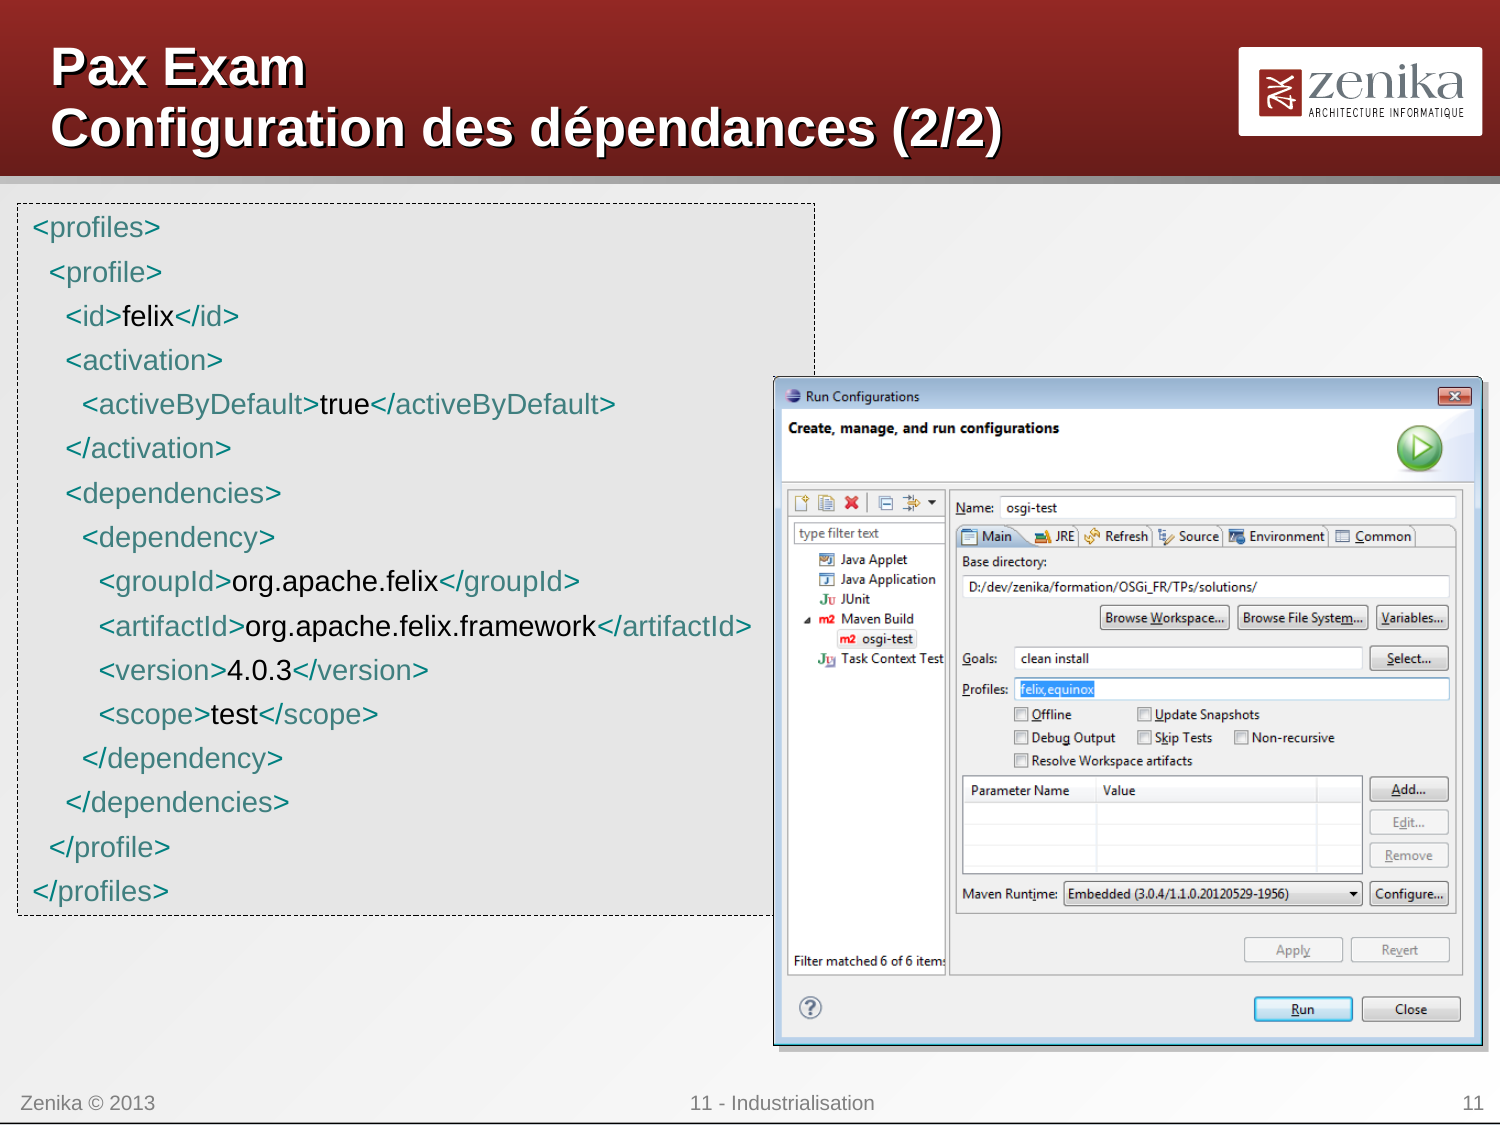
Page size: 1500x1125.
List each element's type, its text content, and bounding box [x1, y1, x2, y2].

title Pax Exam Configuration des dépendances (2/2) [50, 15, 1206, 180]
list <profiles> <profile> <id>felix</id> <activation> <activeByDefault>true</activeByDefault> </activation> <dependencies> <dependency> <groupId>org.apache.felix</groupId> <artifactId>org.apache.felix.framework</artifactId> <version>4.0.3</version> <scope>test</scope> </dependency> </dependencies> </profile> </profiles> [17, 203, 815, 916]
picture [1257, 58, 1464, 125]
picture [773, 376, 1483, 1046]
